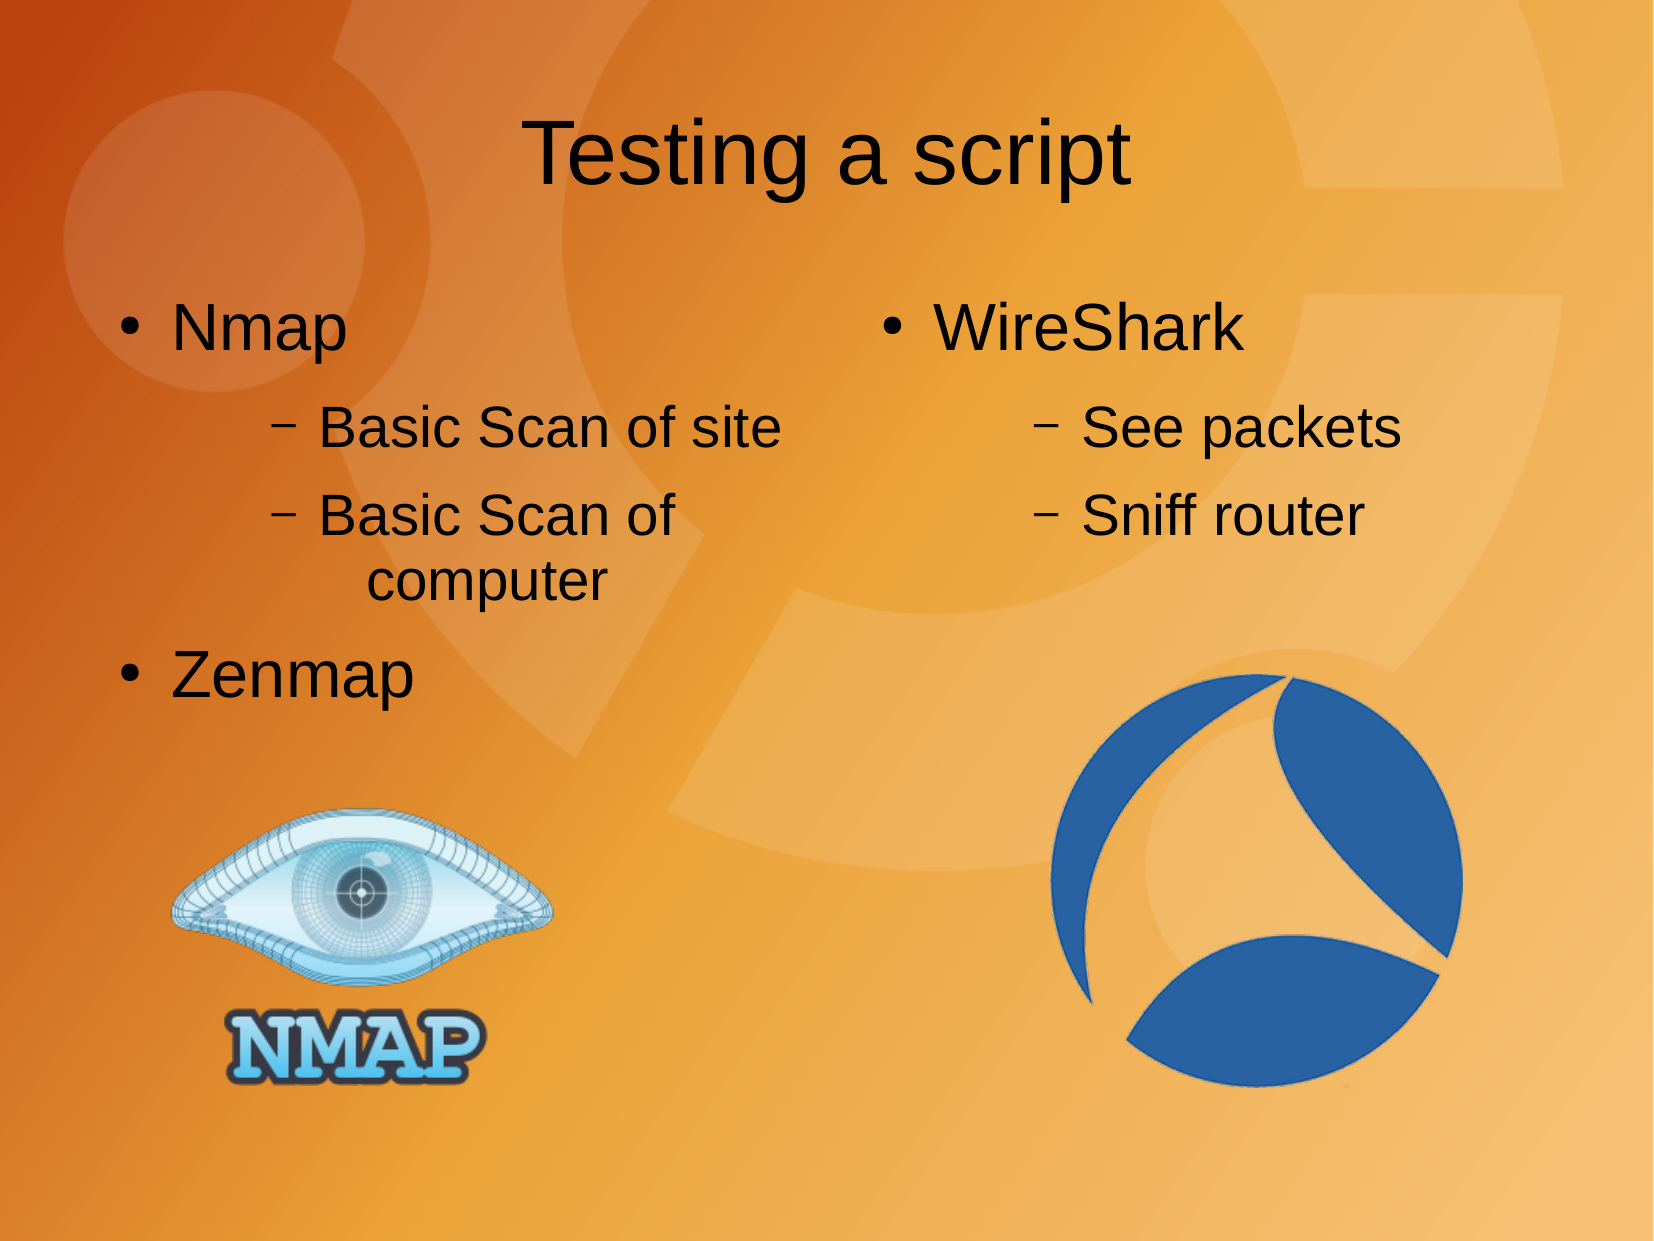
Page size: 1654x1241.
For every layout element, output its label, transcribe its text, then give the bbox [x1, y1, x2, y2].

picture [0, 0, 1654, 1241]
list Nmap Basic Scan of site Basic Scan of computer Zenmap [82, 290, 809, 807]
list WireShark See packets Sniff router [845, 290, 1572, 601]
title Testing a script [82, 49, 1571, 257]
